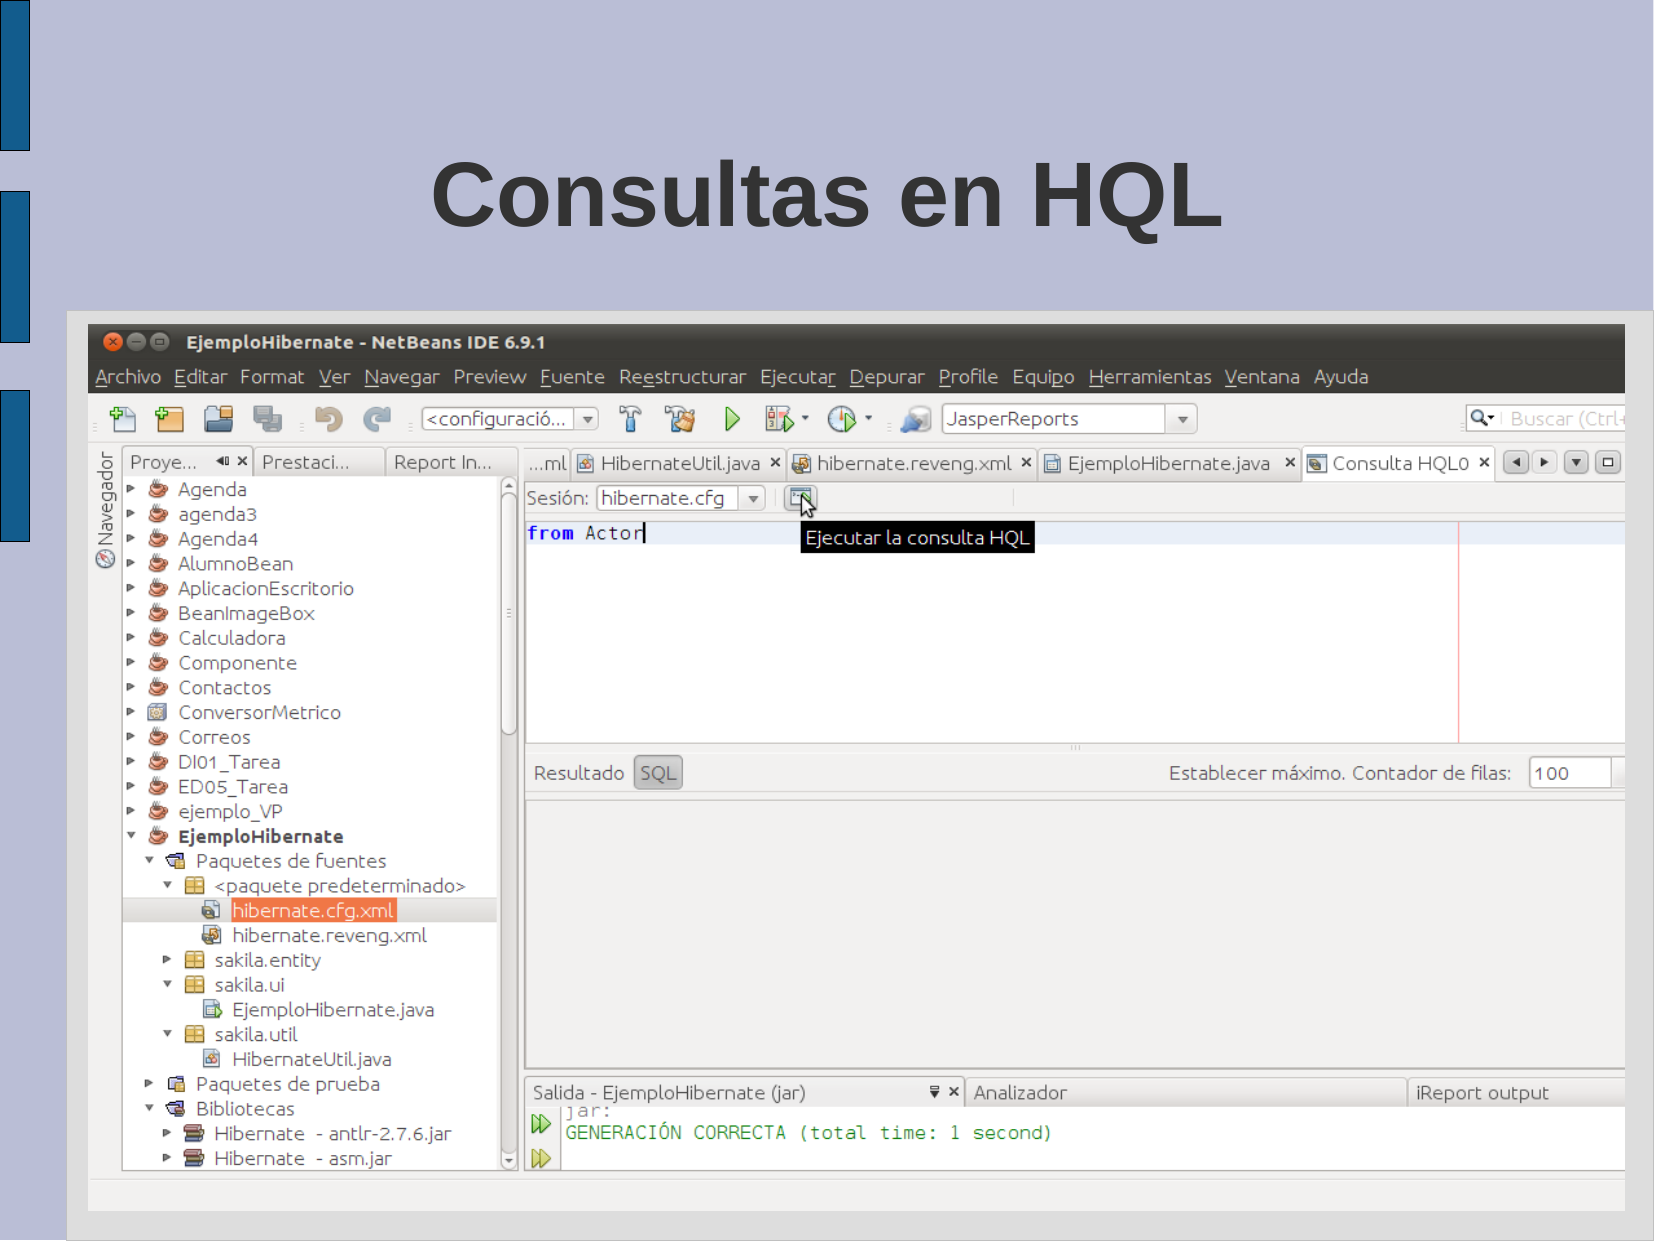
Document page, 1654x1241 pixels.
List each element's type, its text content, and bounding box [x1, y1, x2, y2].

picture [88, 324, 1625, 1211]
title Consultas en HQL [121, 98, 1534, 291]
